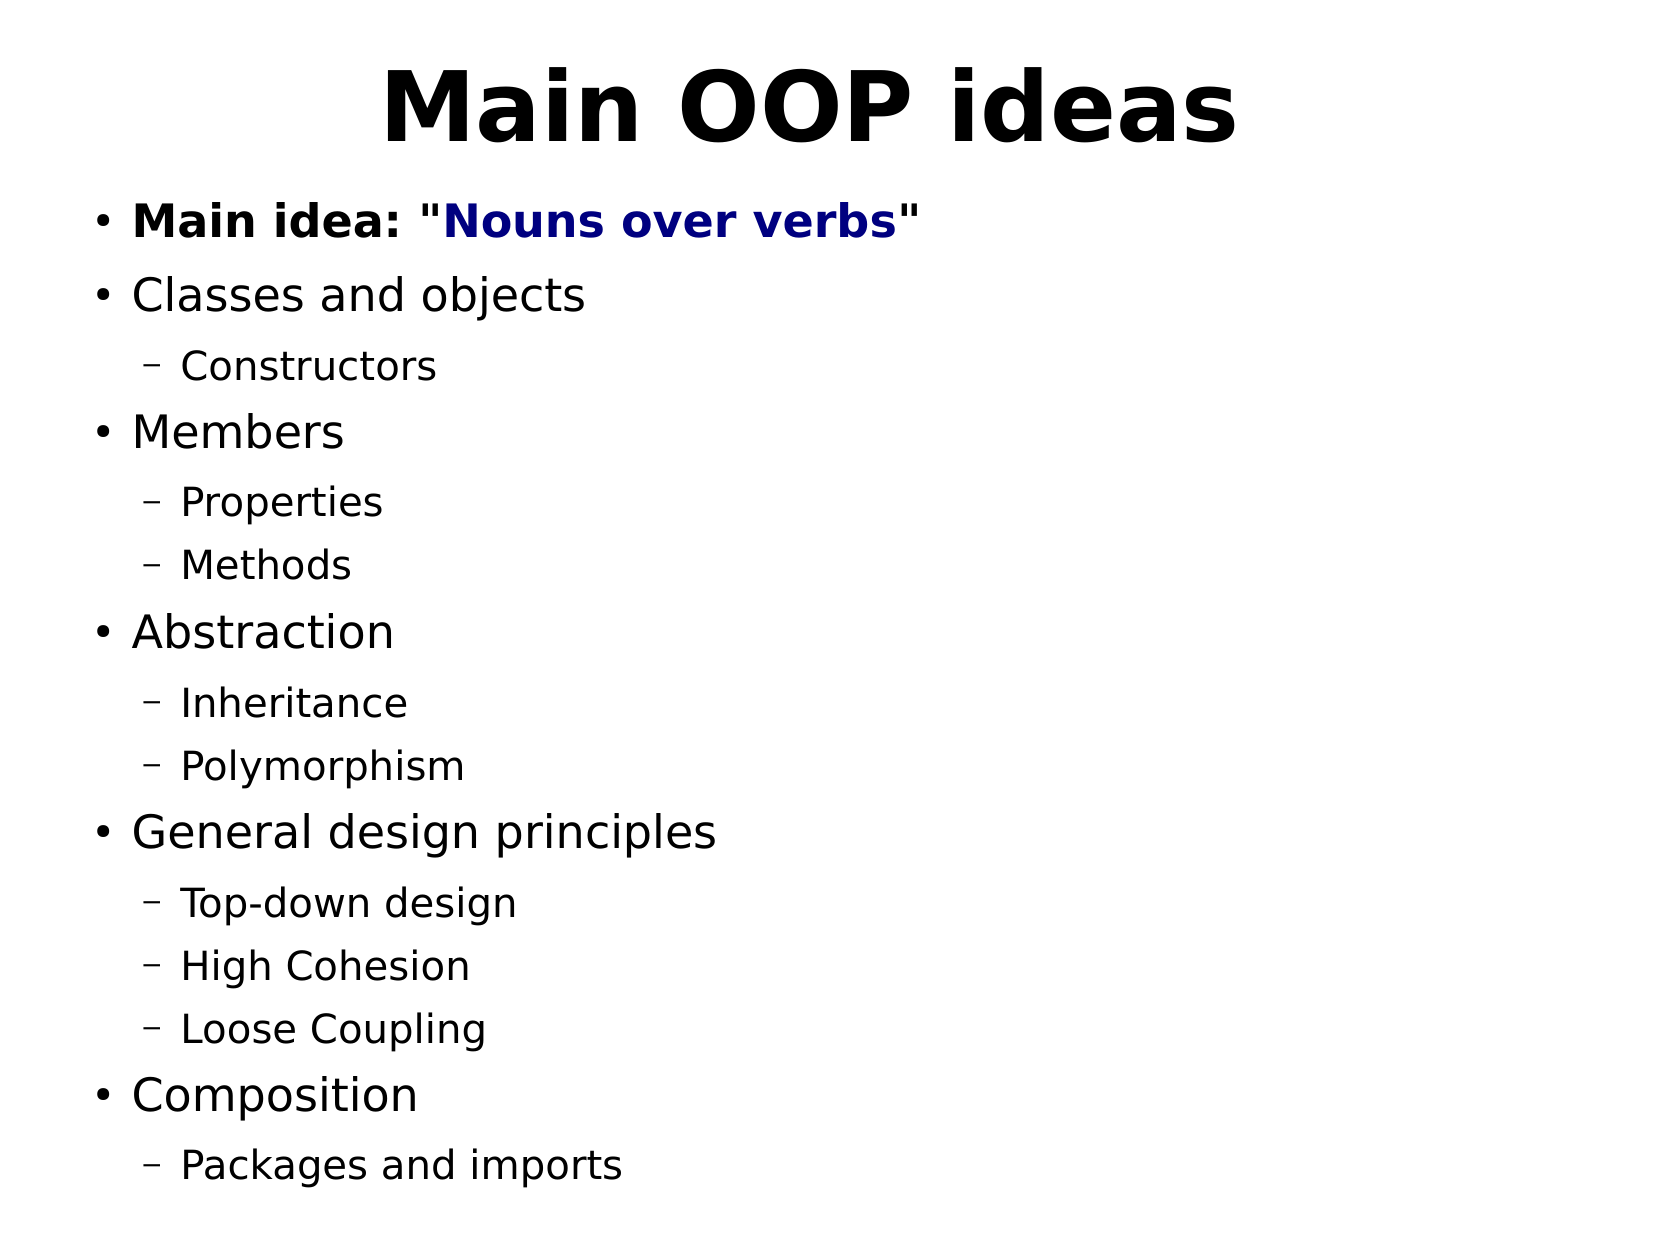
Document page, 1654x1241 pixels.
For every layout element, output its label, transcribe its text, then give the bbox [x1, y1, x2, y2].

list Main idea: "Nouns over verbs" Classes and objects Constructors Members Properties Methods Abstraction Inheritance Polymorphism General design principles Top-down design High Cohesion Loose Coupling Composition Packages and imports [82, 195, 1538, 1193]
title Main OOP ideas [82, 35, 1571, 182]
